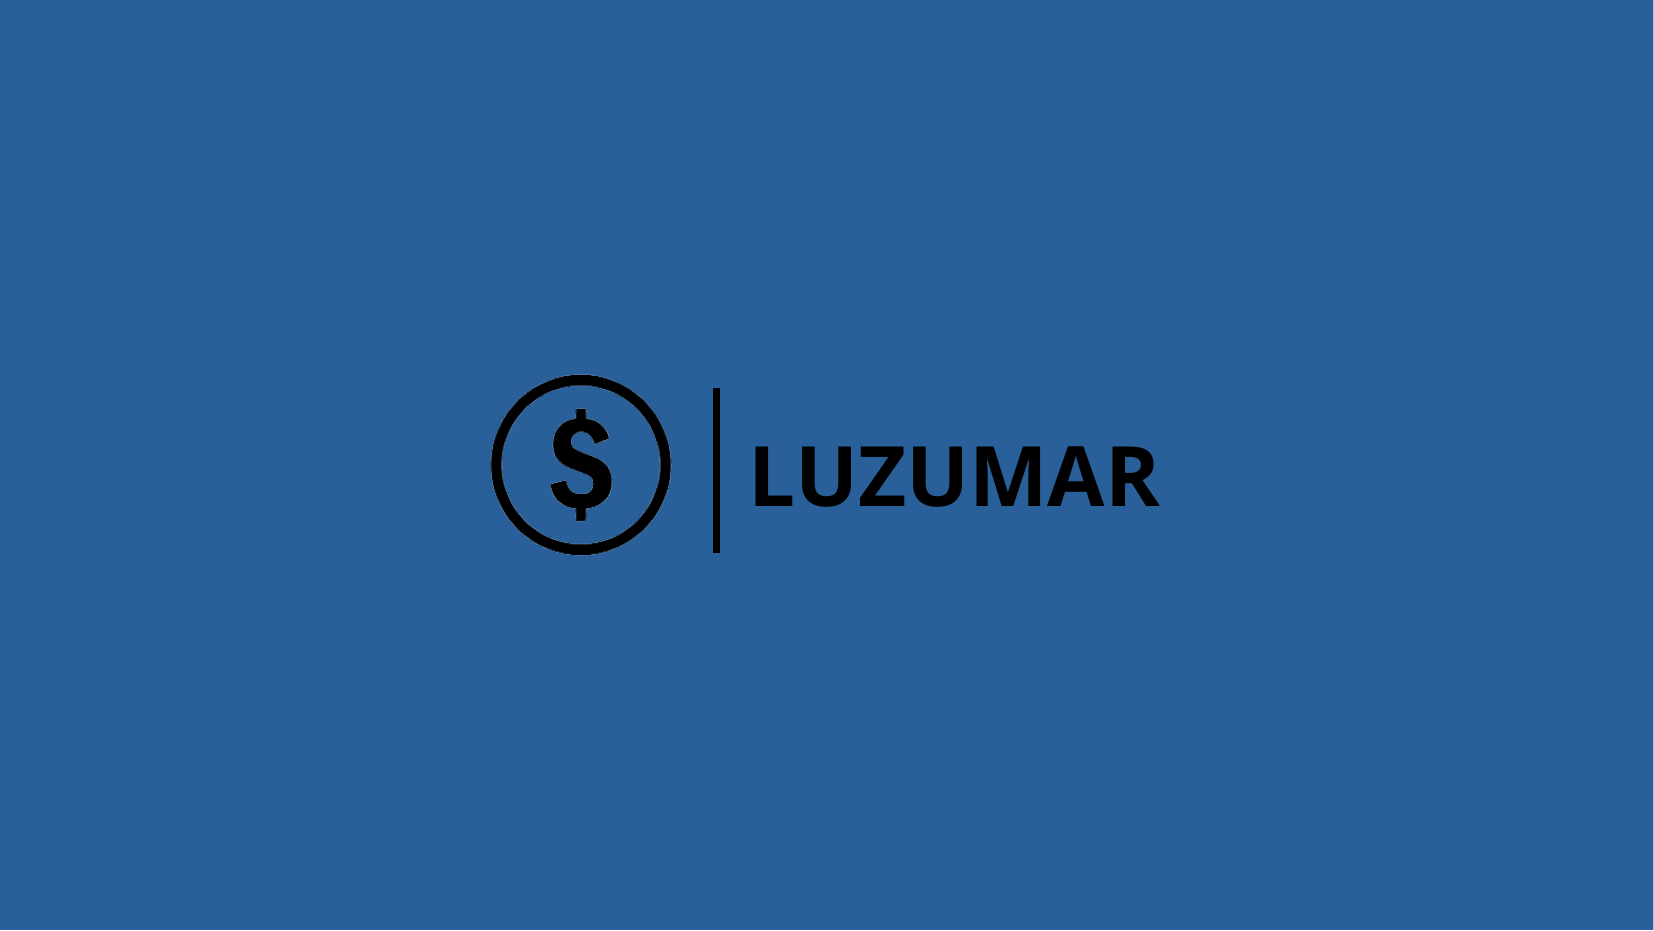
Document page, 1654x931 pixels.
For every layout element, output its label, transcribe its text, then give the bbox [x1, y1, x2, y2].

text_box LUZUMAR [734, 410, 1221, 532]
picture [433, 366, 729, 556]
